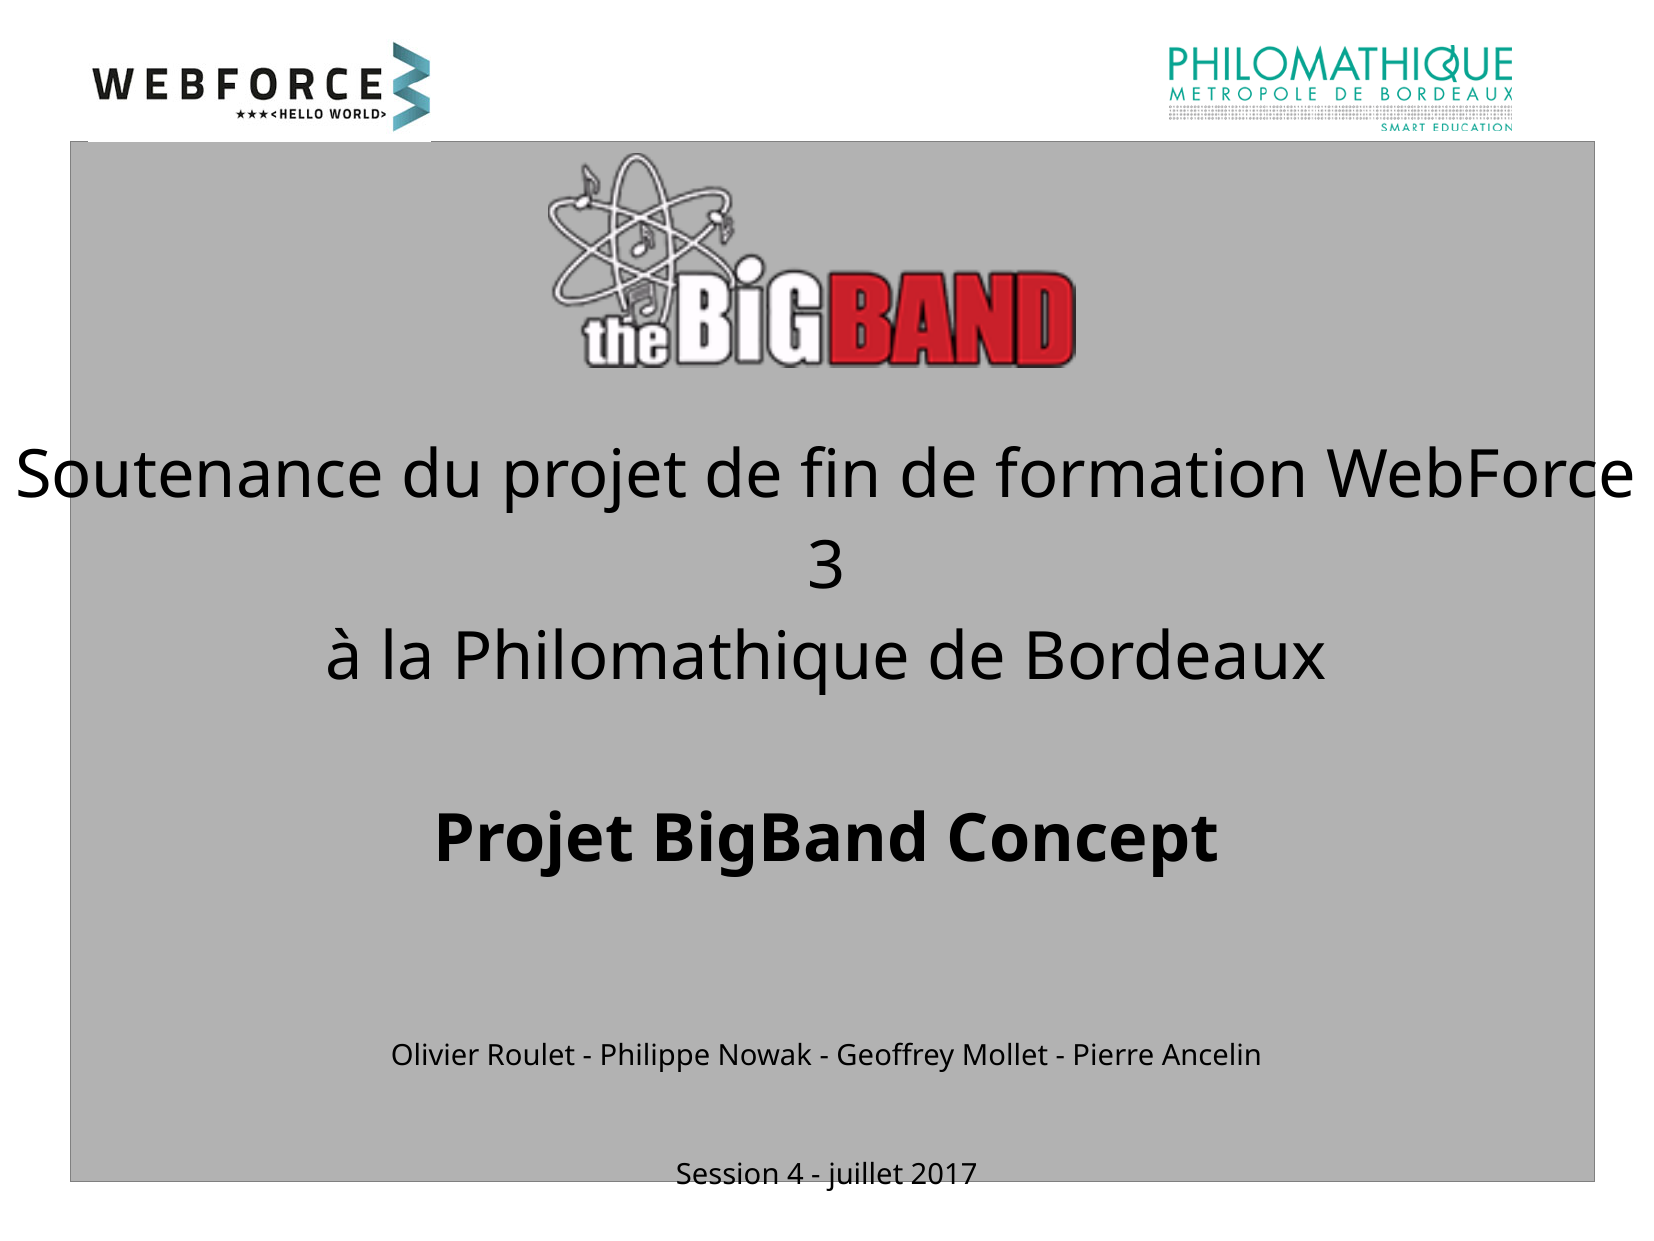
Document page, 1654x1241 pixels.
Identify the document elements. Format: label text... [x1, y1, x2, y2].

picture [548, 153, 1076, 368]
title Soutenance du projet de fin de formation WebForce 3 à la Philomathique de Bordeaux Projet BigBand Concept [0, 360, 1654, 857]
picture [88, 23, 431, 142]
text_box [70, 141, 1595, 360]
picture [1169, 45, 1512, 131]
list Olivier Roulet - Philippe Nowak - Geoffrey Mollet - Pierre Ancelin Session 4 - juillet 2017 [0, 857, 1654, 1241]
